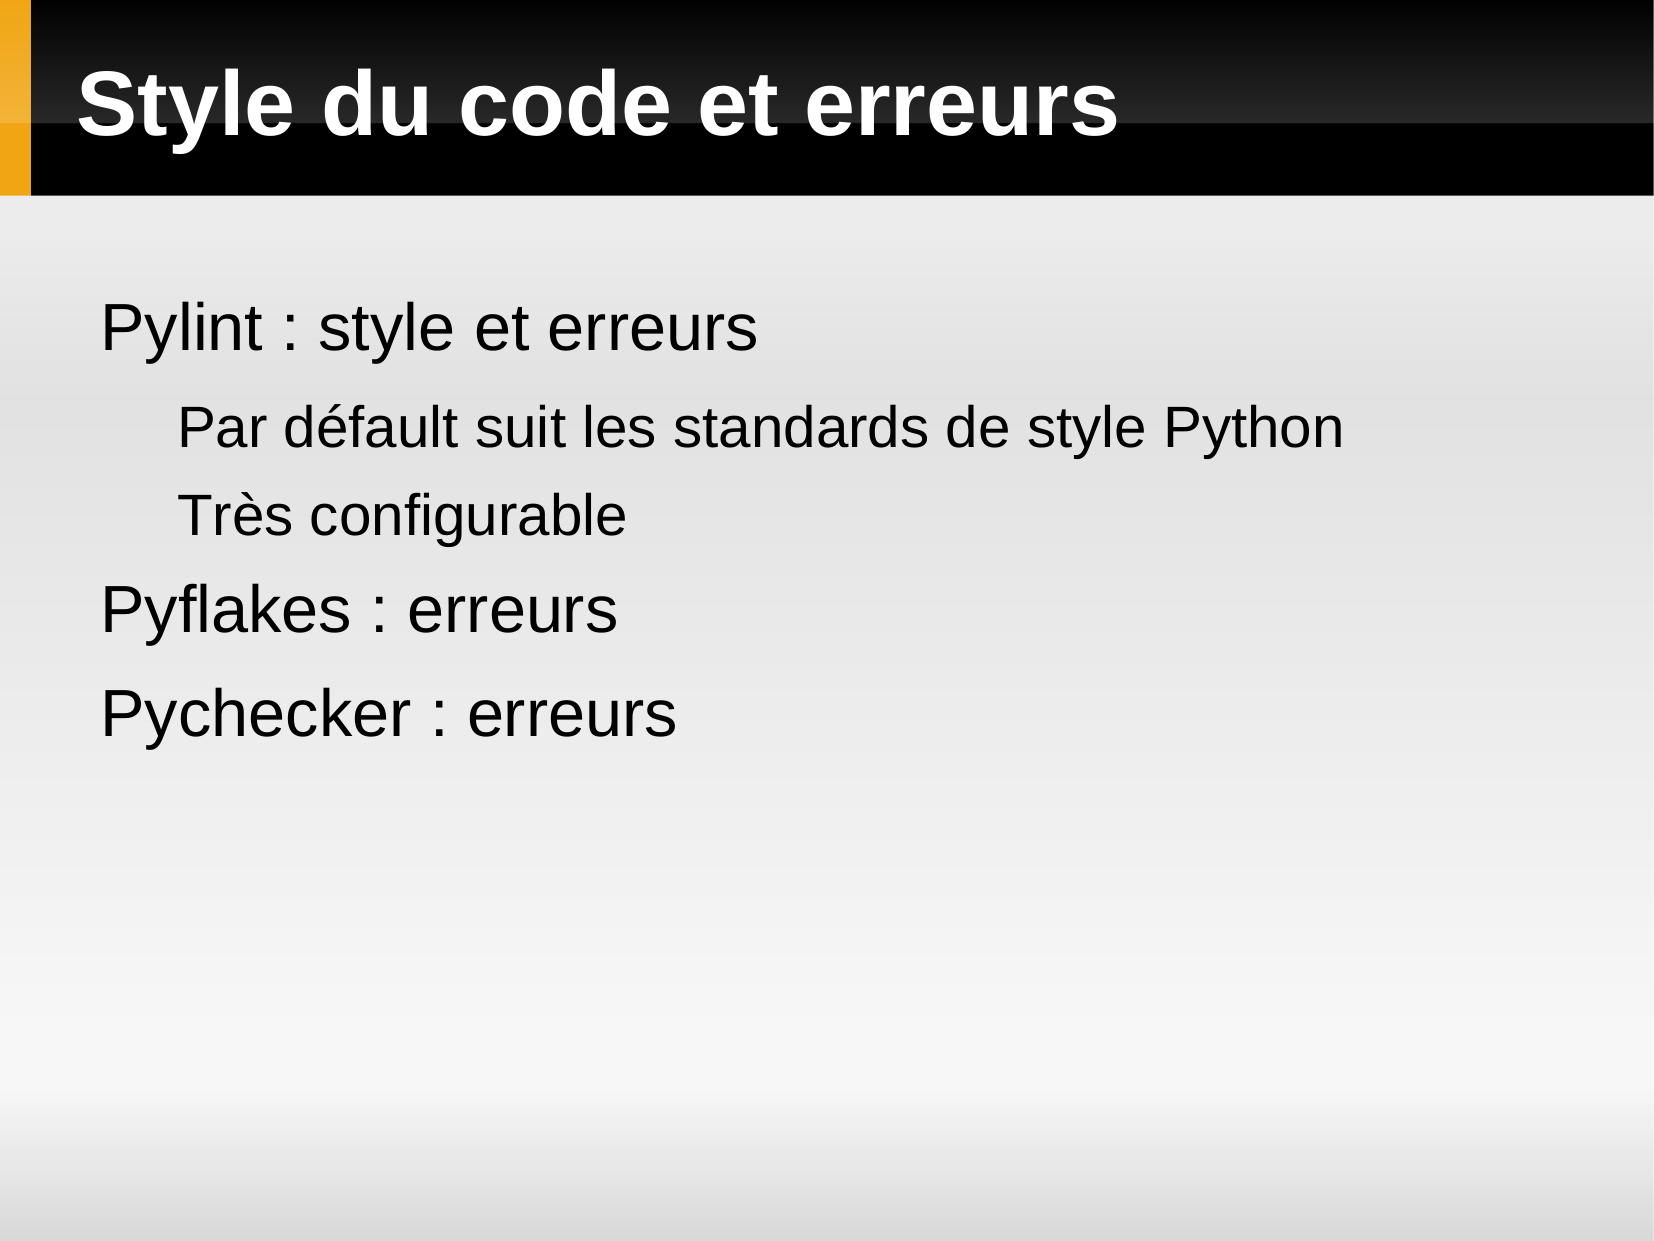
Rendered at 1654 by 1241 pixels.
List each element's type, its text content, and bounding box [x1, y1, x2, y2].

title Style du code et erreurs [76, 7, 1565, 200]
picture [0, 0, 1654, 1241]
list Pylint : style et erreurs Par défault suit les standards de style Python Très configurable Pyflakes : erreurs Pychecker : erreurs [82, 290, 1571, 1094]
